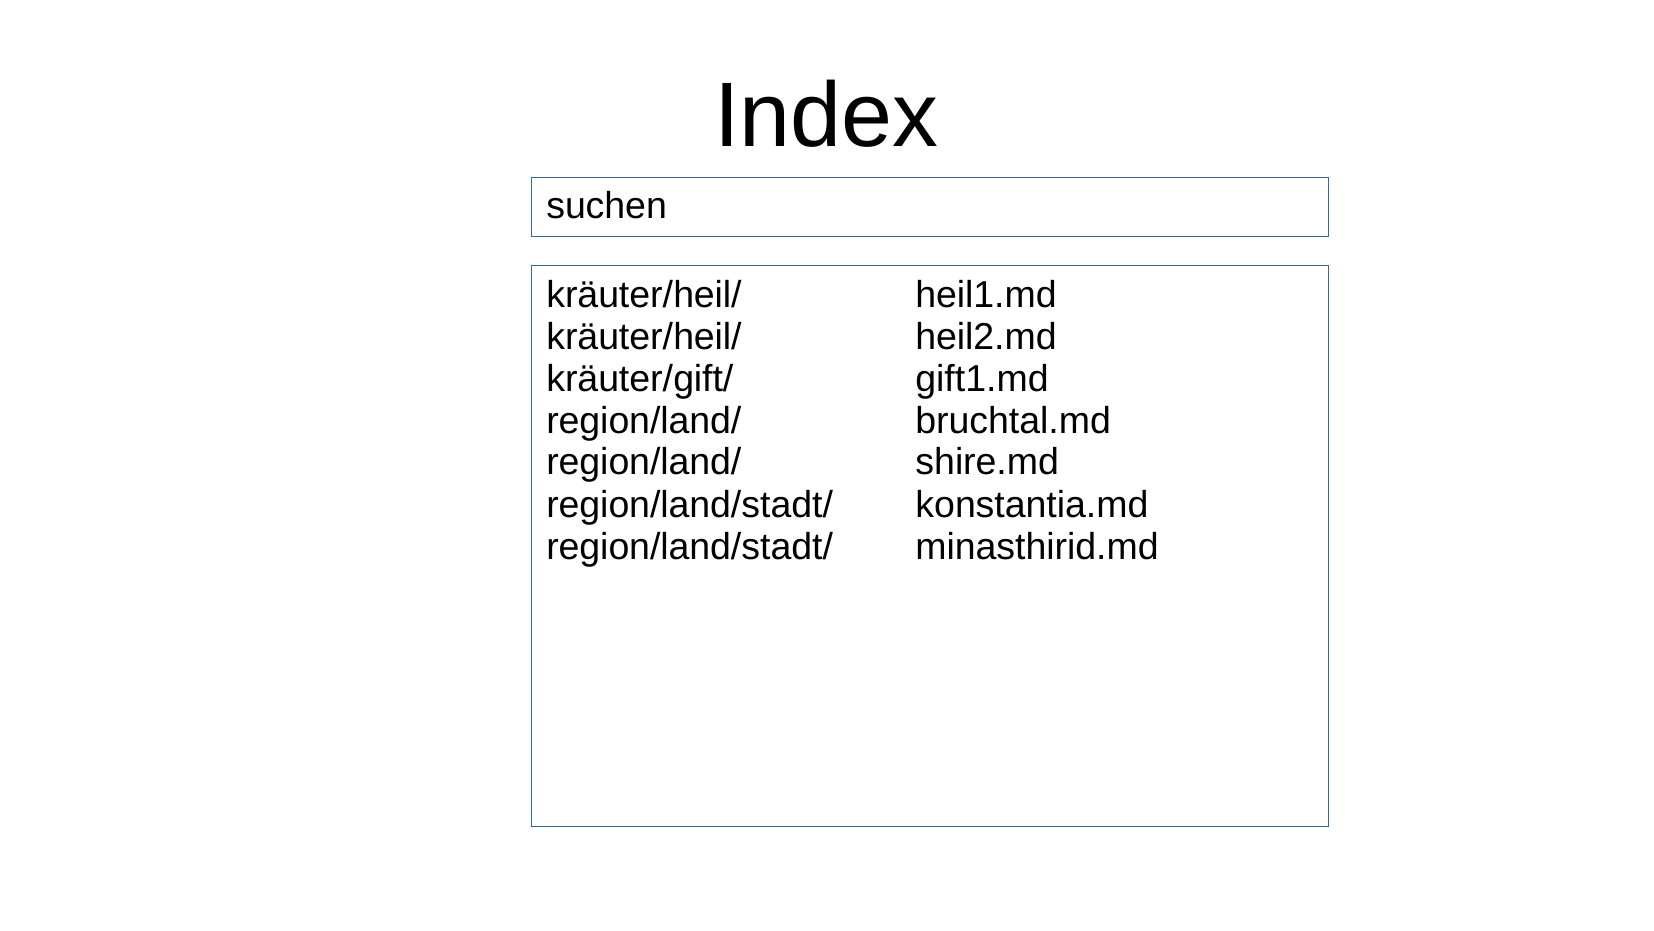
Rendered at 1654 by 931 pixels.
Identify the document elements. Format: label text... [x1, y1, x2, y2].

title Index [82, 37, 1571, 193]
text_box suchen [531, 177, 1329, 237]
text_box kräuter/heil/ heil1.md kräuter/heil/ heil2.md kräuter/gift/ gift1.md region/land/ bruchtal.md region/land/ shire.md region/land/stadt/ konstantia.md region/land/stadt/ minasthirid.md [531, 265, 1329, 827]
